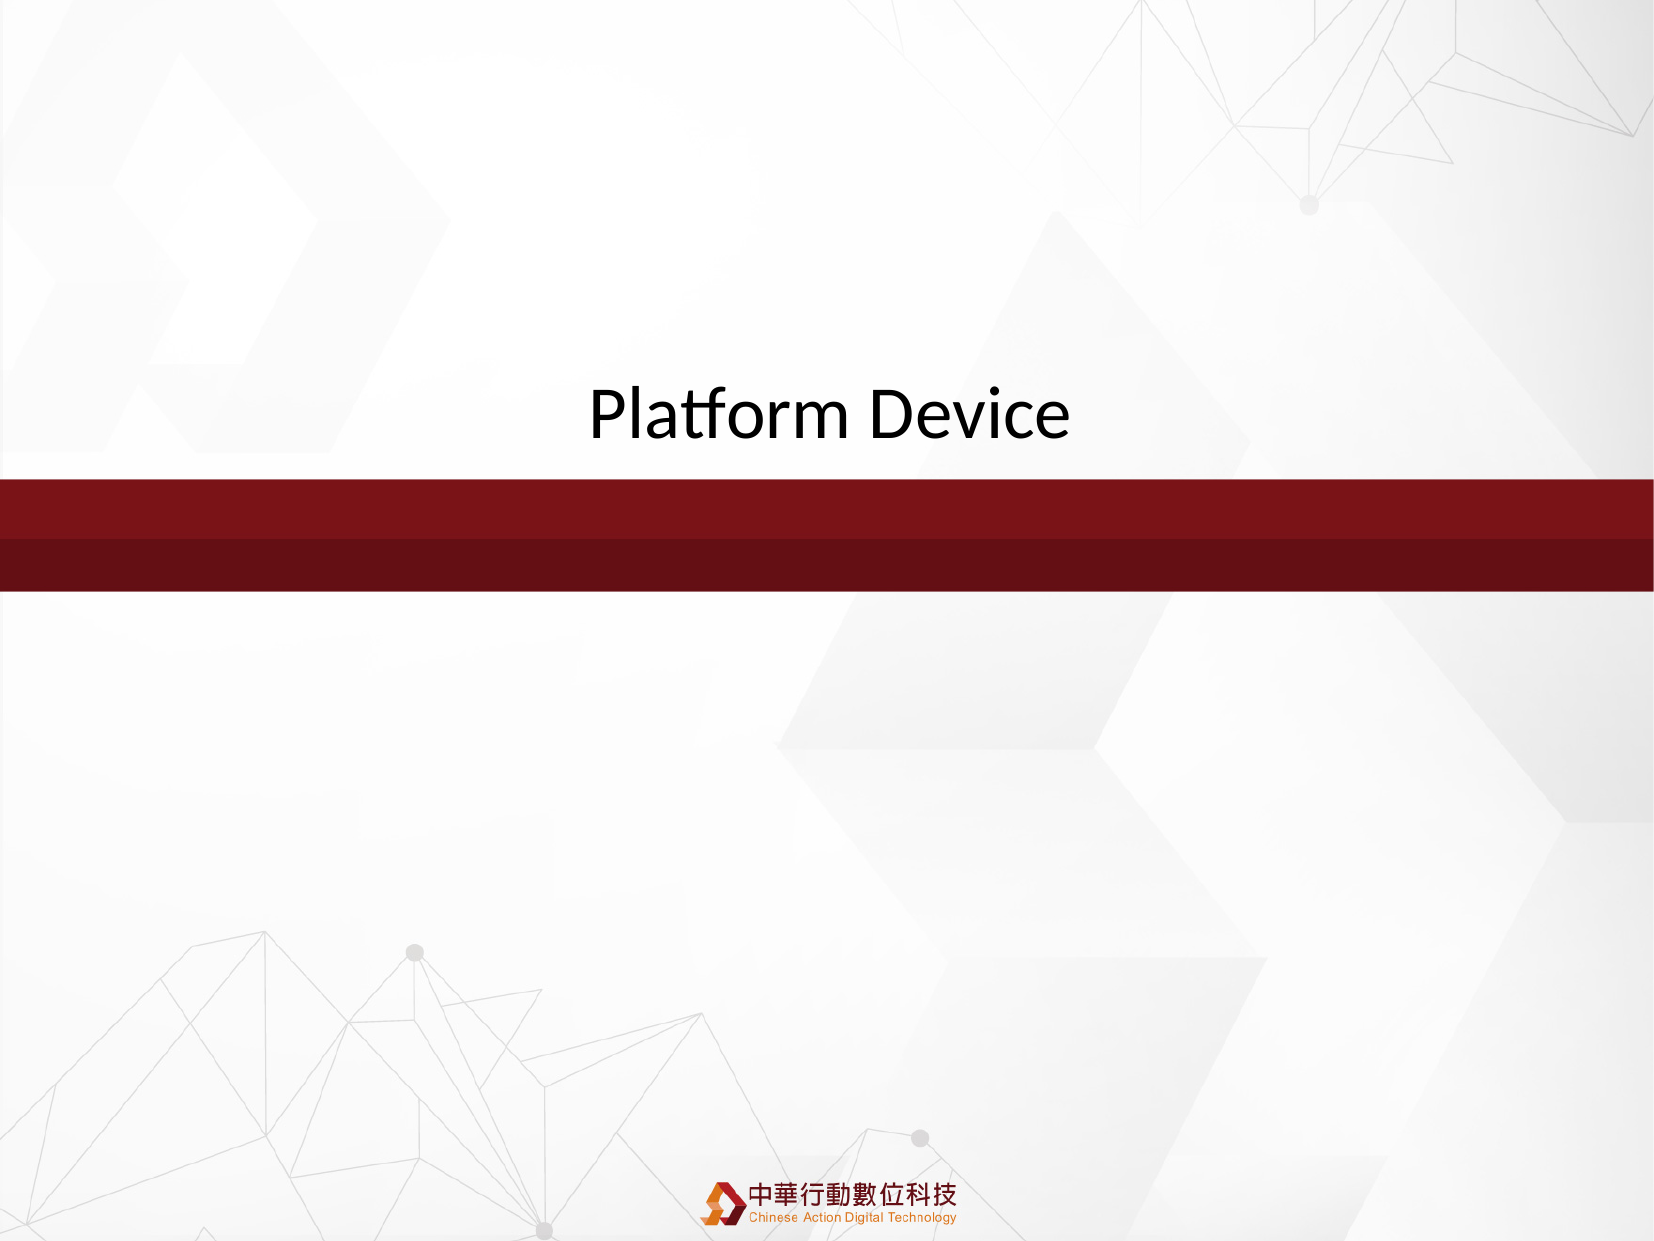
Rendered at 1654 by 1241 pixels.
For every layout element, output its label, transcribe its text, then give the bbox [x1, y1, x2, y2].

title Platform Device [86, 315, 1575, 523]
picture [0, 0, 1654, 1241]
